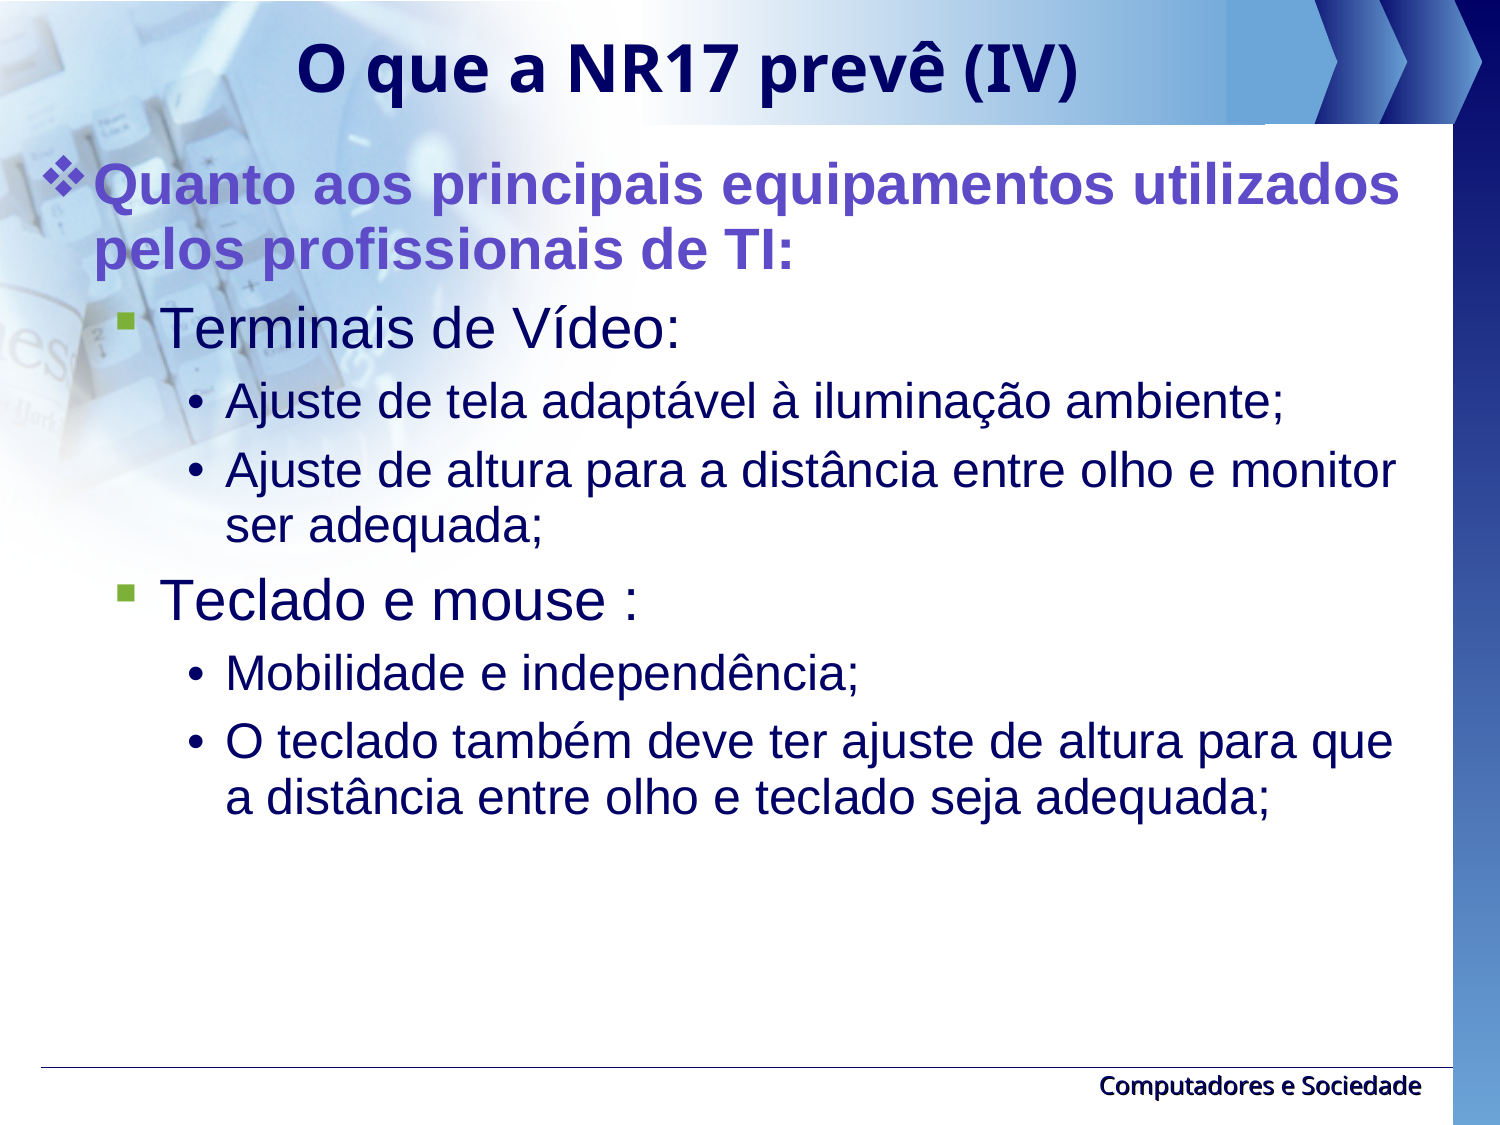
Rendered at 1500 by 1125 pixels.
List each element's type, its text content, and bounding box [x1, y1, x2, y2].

title O que a NR17 prevê (IV) [74, 0, 1300, 151]
list Quanto aos principais equipamentos utilizados pelos profissionais de TI: Terminais de Vídeo: Ajuste de tela adaptável à iluminação ambiente; Ajuste de altura para a distância entre olho e monitor ser adequada; Teclado e mouse : Mobilidade e independência; O teclado também deve ter ajuste de altura para que a distância entre olho e teclado seja adequada; [37, 151, 1426, 1051]
